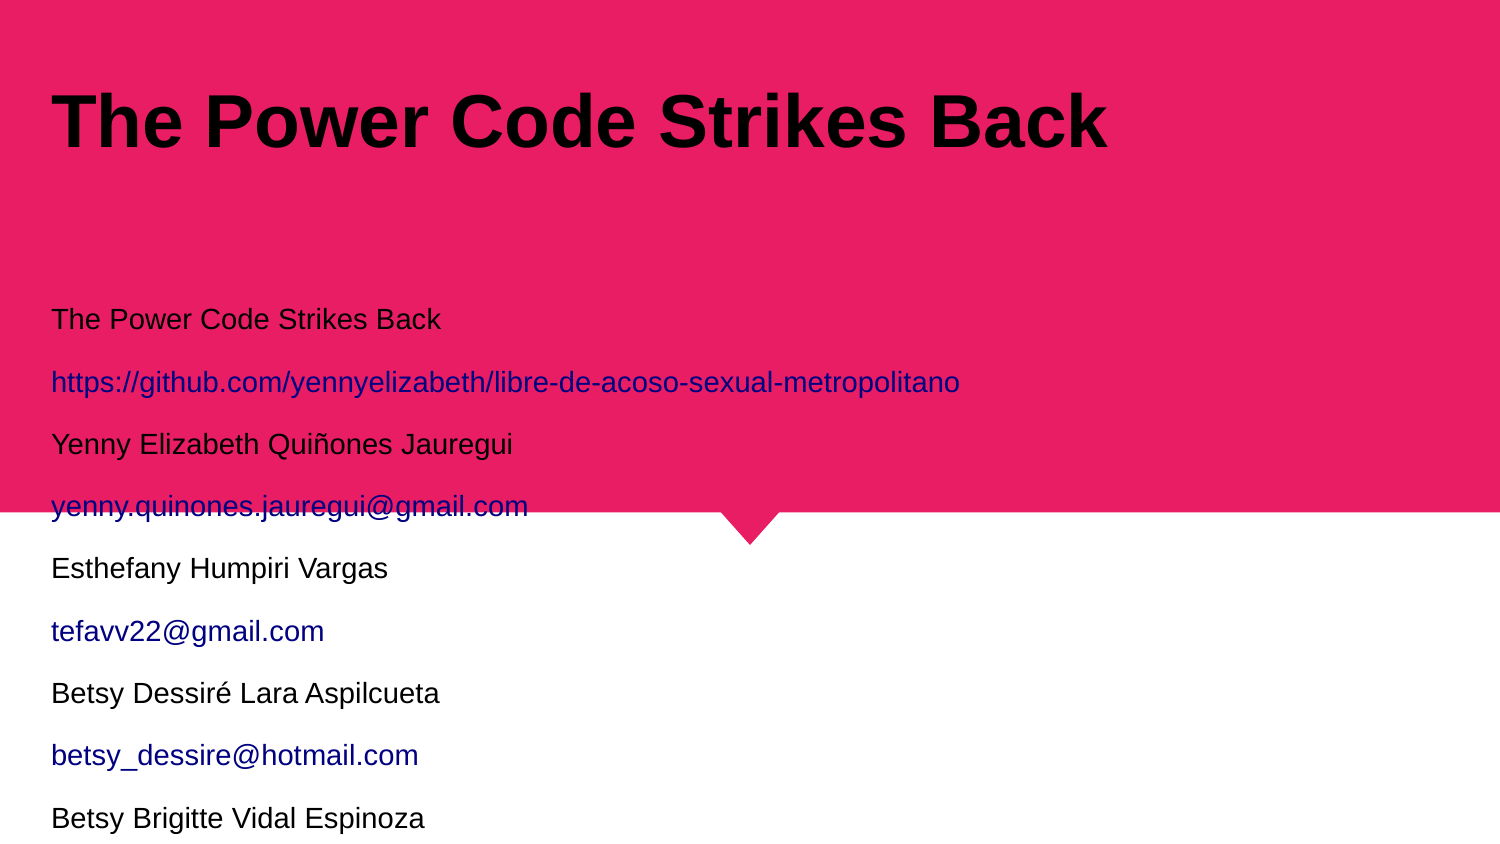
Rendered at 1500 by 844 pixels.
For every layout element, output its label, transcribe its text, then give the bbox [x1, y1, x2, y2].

title The Power Code Strikes Back [51, 61, 1449, 182]
list The Power Code Strikes Back https://github.com/yennyelizabeth/libre-de-acoso-sexual-metropolitano Yenny Elizabeth Quiñones Jauregui yenny.quinones.jauregui@gmail.com Esthefany Humpiri Vargas tefavv22@gmail.com Betsy Dessiré Lara Aspilcueta betsy_dessire@hotmail.com Betsy Brigitte Vidal Espinoza ing.betsyvies@gmail.com Lisseth Vanessa Colqui Santos vanessa.colsan@gmail.com [51, 240, 1449, 844]
